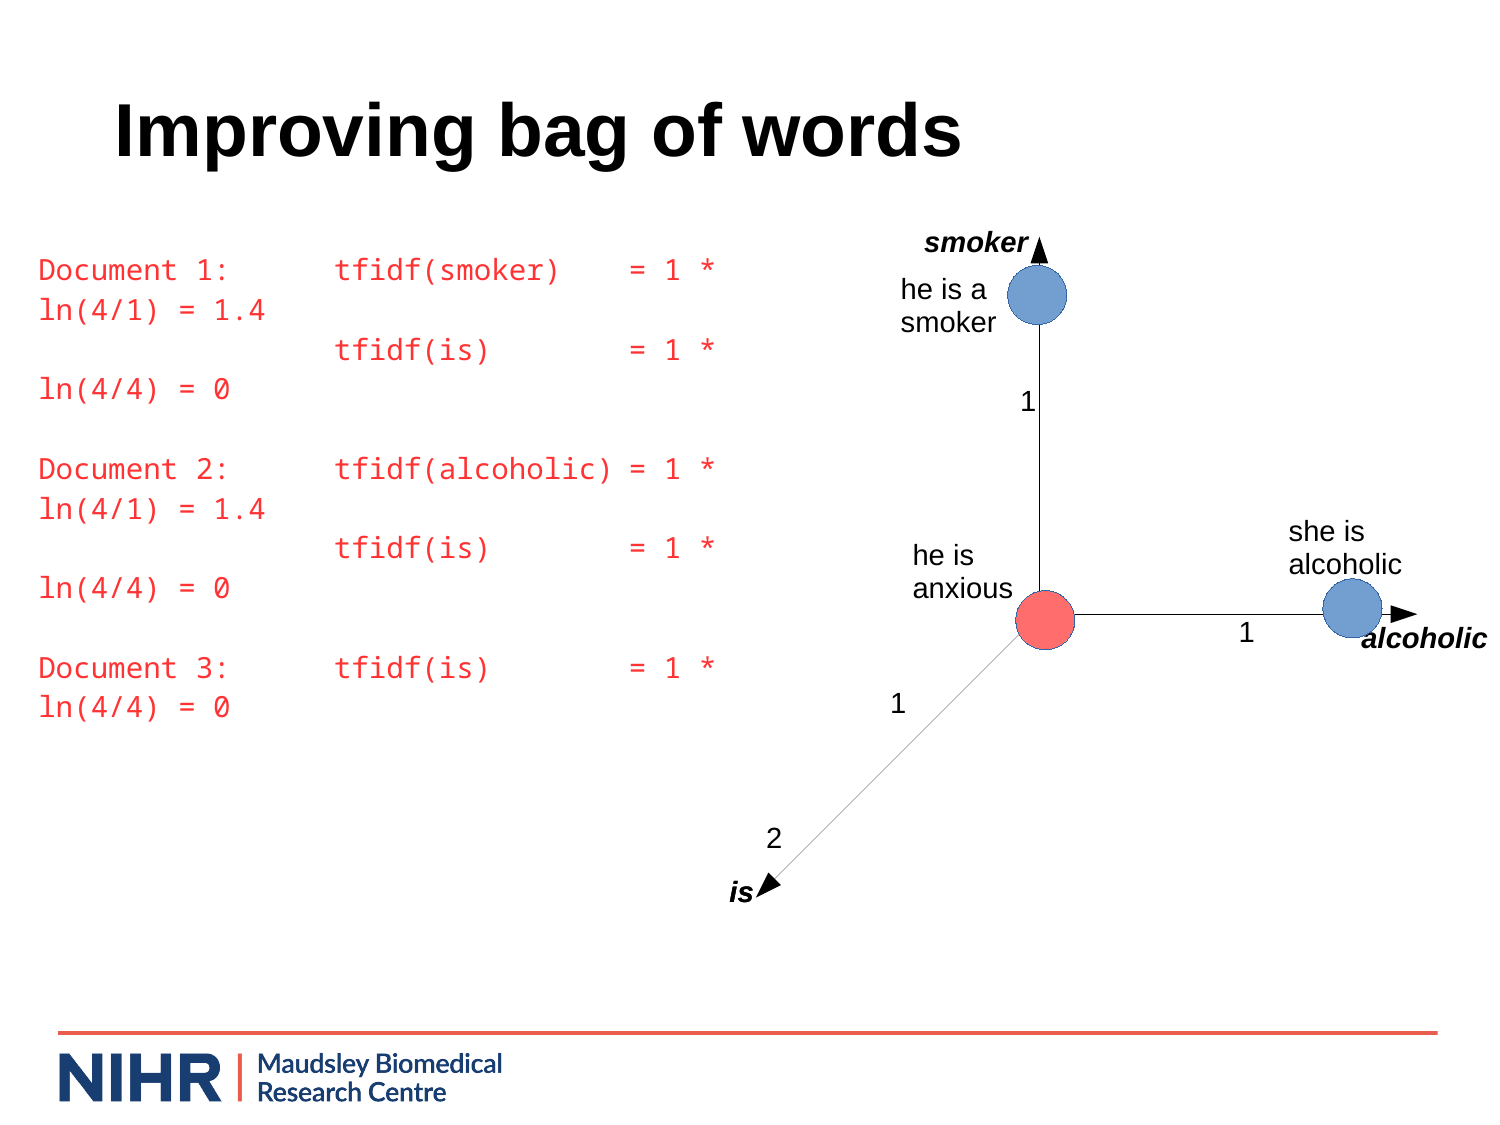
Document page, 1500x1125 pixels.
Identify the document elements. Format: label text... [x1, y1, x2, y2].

text_box Document 1: tfidf(smoker) = 1 * ln(4/1) = 1.4 tfidf(is) = 1 * ln(4/4) = 0 Document 2: tfidf(alcoholic) = 1 * ln(4/1) = 1.4 tfidf(is) = 1 * ln(4/4) = 0 Document 3: tfidf(is) = 1 * ln(4/4) = 0 [23, 242, 798, 661]
text_box he is anxious [897, 531, 1029, 612]
text_box [1322, 589, 1383, 638]
text_box [1015, 590, 1075, 650]
text_box 1 [875, 679, 922, 727]
text_box 1 [1005, 377, 1052, 426]
text_box [1012, 265, 1067, 325]
text_box 1 [1223, 608, 1270, 656]
text_box 2 [751, 814, 798, 863]
text_box she is alcoholic [1273, 507, 1418, 589]
text_box smoker [909, 218, 1044, 267]
text_box Improving bag of words [100, 84, 1105, 180]
picture [29, 1018, 531, 1125]
text_box alcoholic [1346, 614, 1500, 662]
text_box is [714, 868, 769, 916]
text_box he is a smoker [885, 265, 1012, 346]
